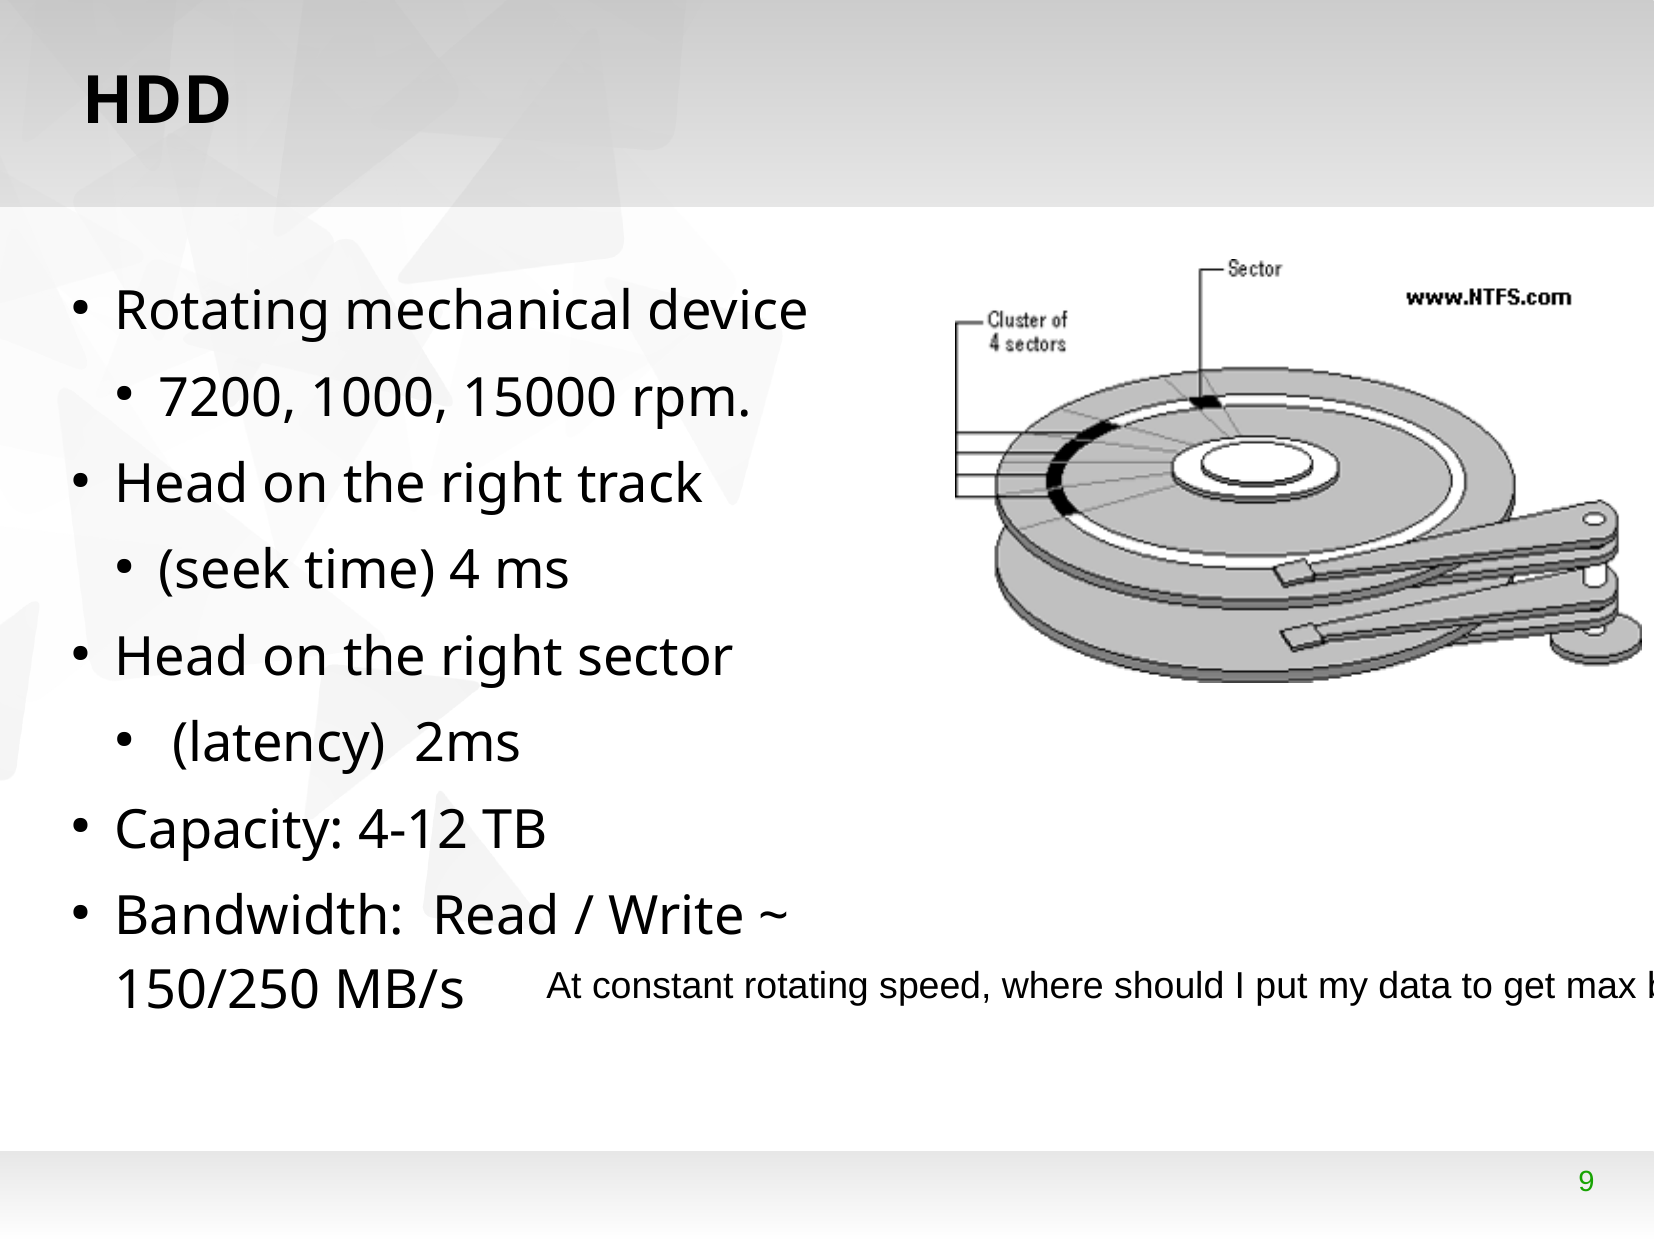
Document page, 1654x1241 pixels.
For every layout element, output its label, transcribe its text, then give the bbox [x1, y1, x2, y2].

title HDD [82, 0, 1429, 201]
list Rotating mechanical device 7200, 1000, 15000 rpm. Head on the right track (seek time) 4 ms Head on the right sector (latency) 2ms Capacity: 4-12 TB Bandwidth: Read / Write ~ 150/250 MB/s [70, 271, 969, 1075]
picture [955, 259, 1642, 683]
text_box At constant rotating speed, where should I put my data to get max bandwidth ? [531, 956, 1654, 1014]
picture [0, 0, 783, 931]
